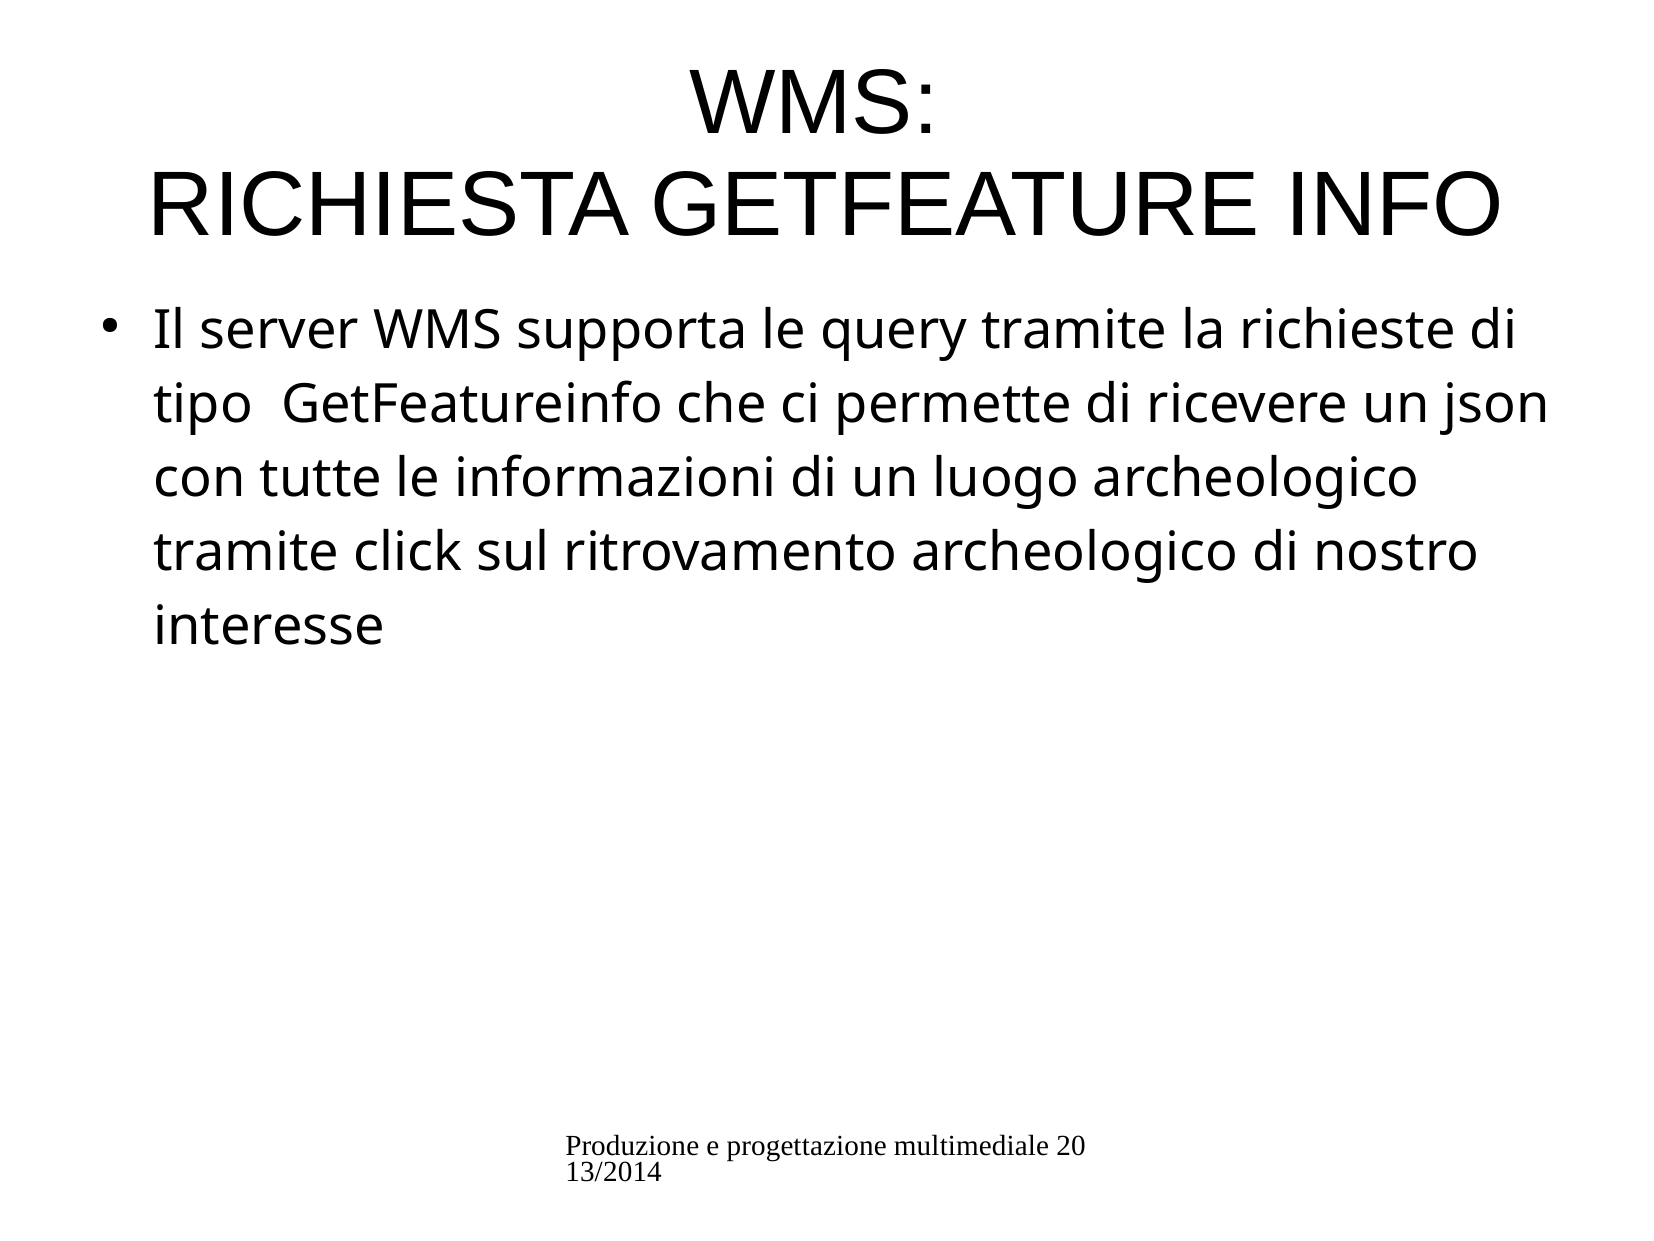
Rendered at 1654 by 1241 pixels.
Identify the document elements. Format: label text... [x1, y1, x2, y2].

list Il server WMS supporta le query tramite la richieste di tipo GetFeatureinfo che ci permette di ricevere un json con tutte le informazioni di un luogo archeologico tramite click sul ritrovamento archeologico di nostro interesse [82, 290, 1571, 681]
title WMS: RICHIESTA GETFEATURE INFO [82, 49, 1571, 257]
